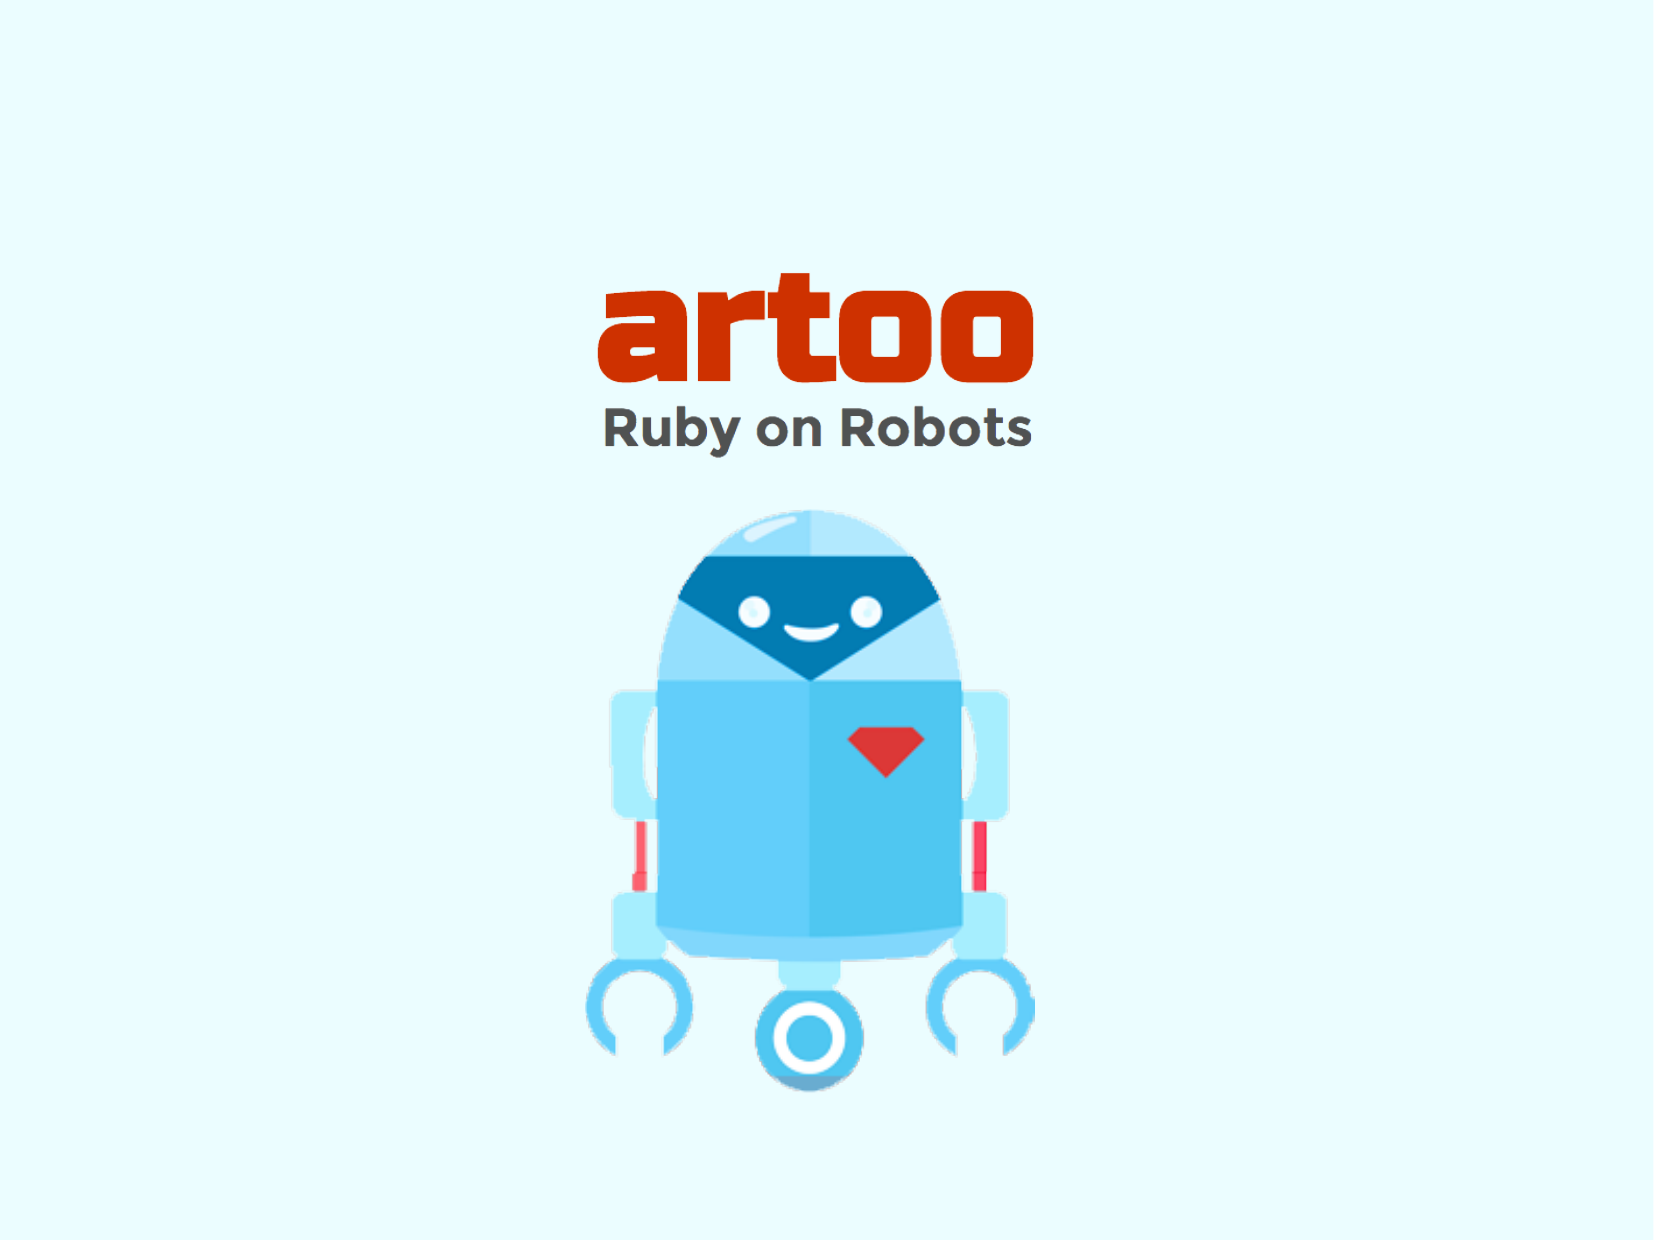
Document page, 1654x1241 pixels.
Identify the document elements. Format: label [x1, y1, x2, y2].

picture [586, 258, 1051, 466]
picture [585, 509, 1035, 1108]
text_box [79, 80, 1568, 1156]
